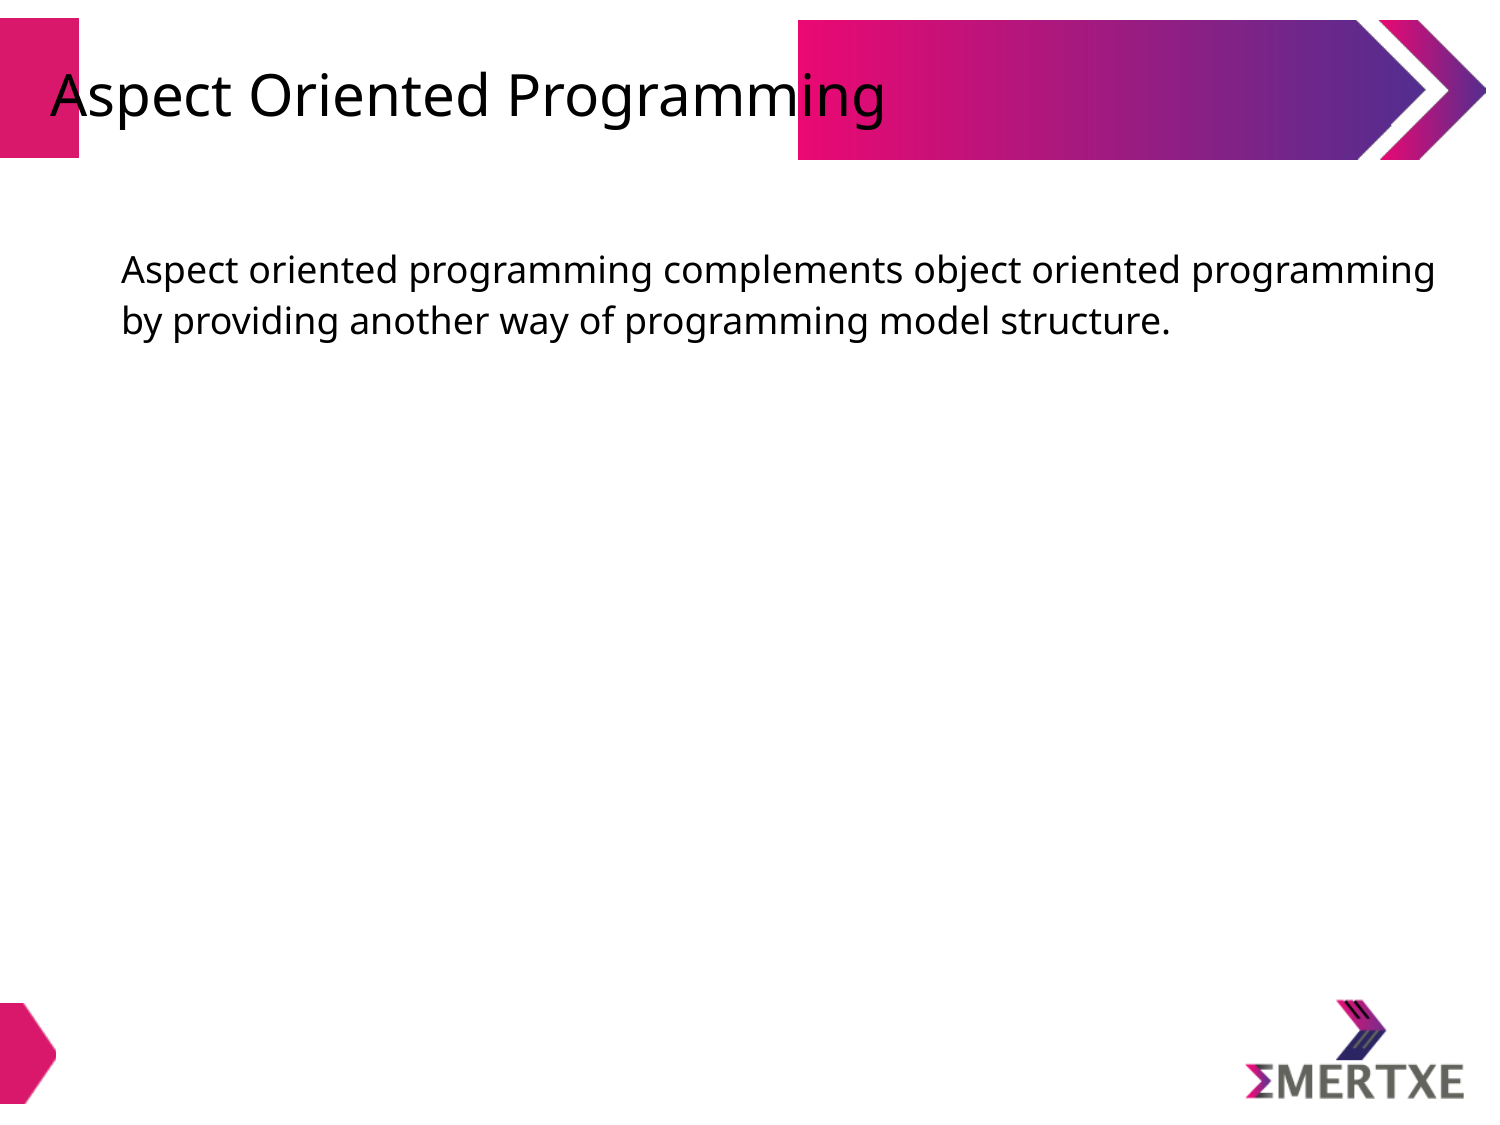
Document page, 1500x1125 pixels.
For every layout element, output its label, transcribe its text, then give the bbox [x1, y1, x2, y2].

picture [798, 20, 1486, 160]
text_box Aspect oriented programming complements object oriented programming by providing another way of programming model structure. [106, 236, 1453, 674]
text_box Aspect Oriented Programming [35, 47, 1123, 131]
picture [1245, 996, 1465, 1099]
